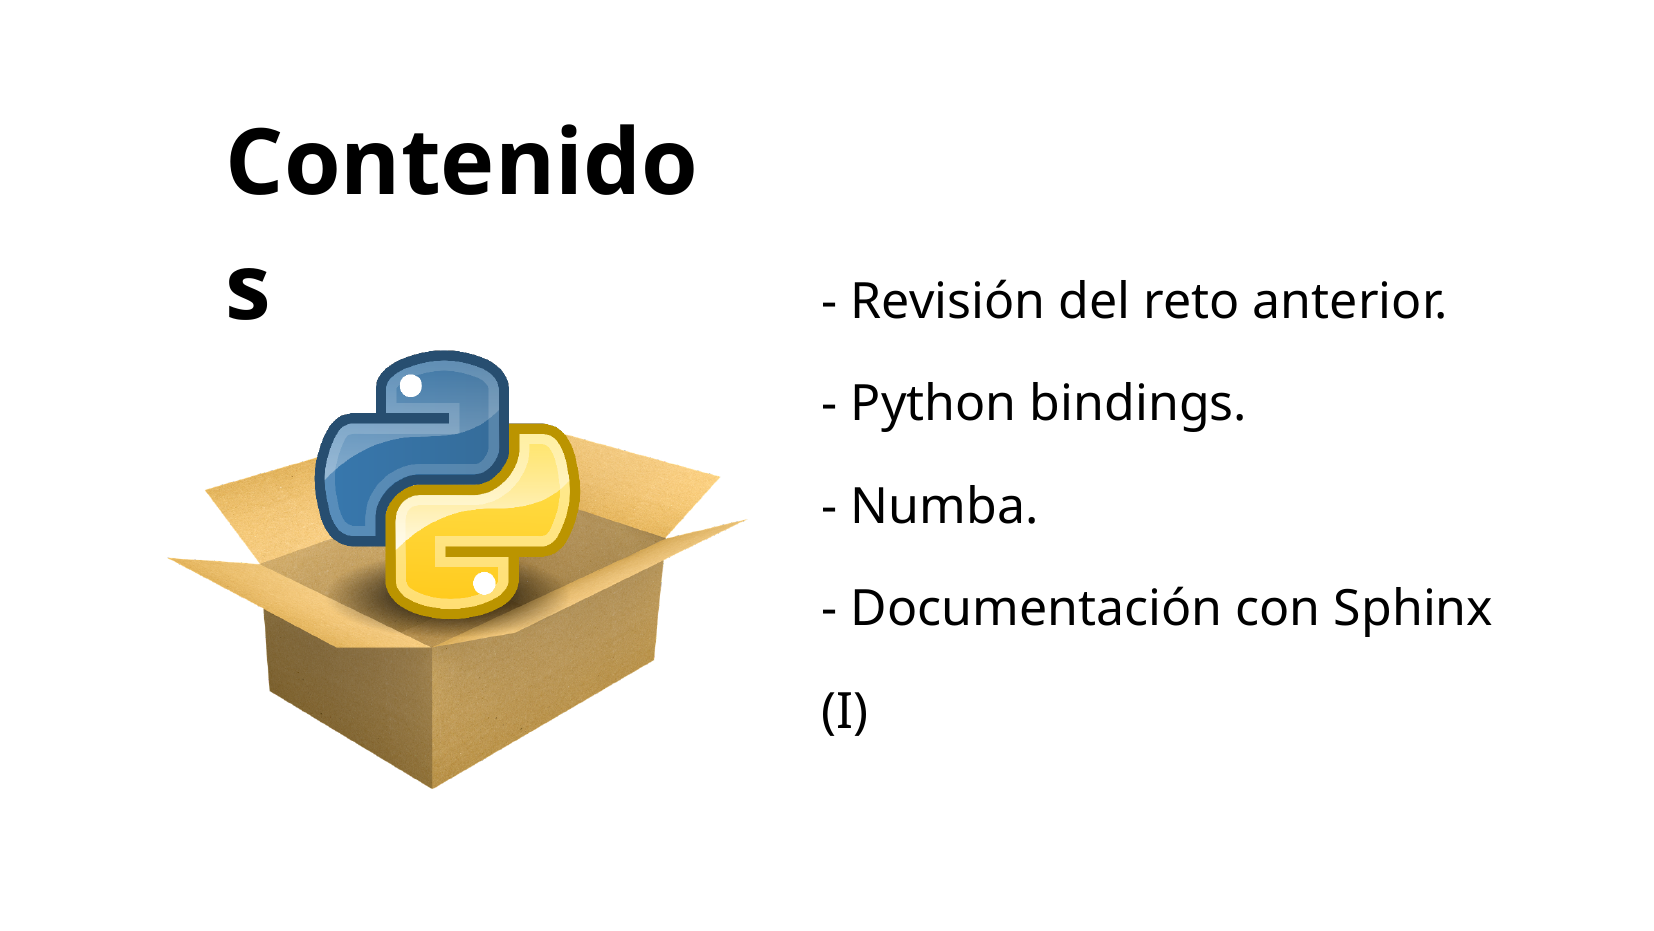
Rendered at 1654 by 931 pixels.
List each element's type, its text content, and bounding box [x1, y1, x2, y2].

text_box - Revisión del reto anterior. - Python bindings. - Numba. - Documentación con Sphinx (I) [807, 223, 1560, 764]
picture [166, 349, 748, 789]
text_box Contenidos [211, 89, 727, 197]
